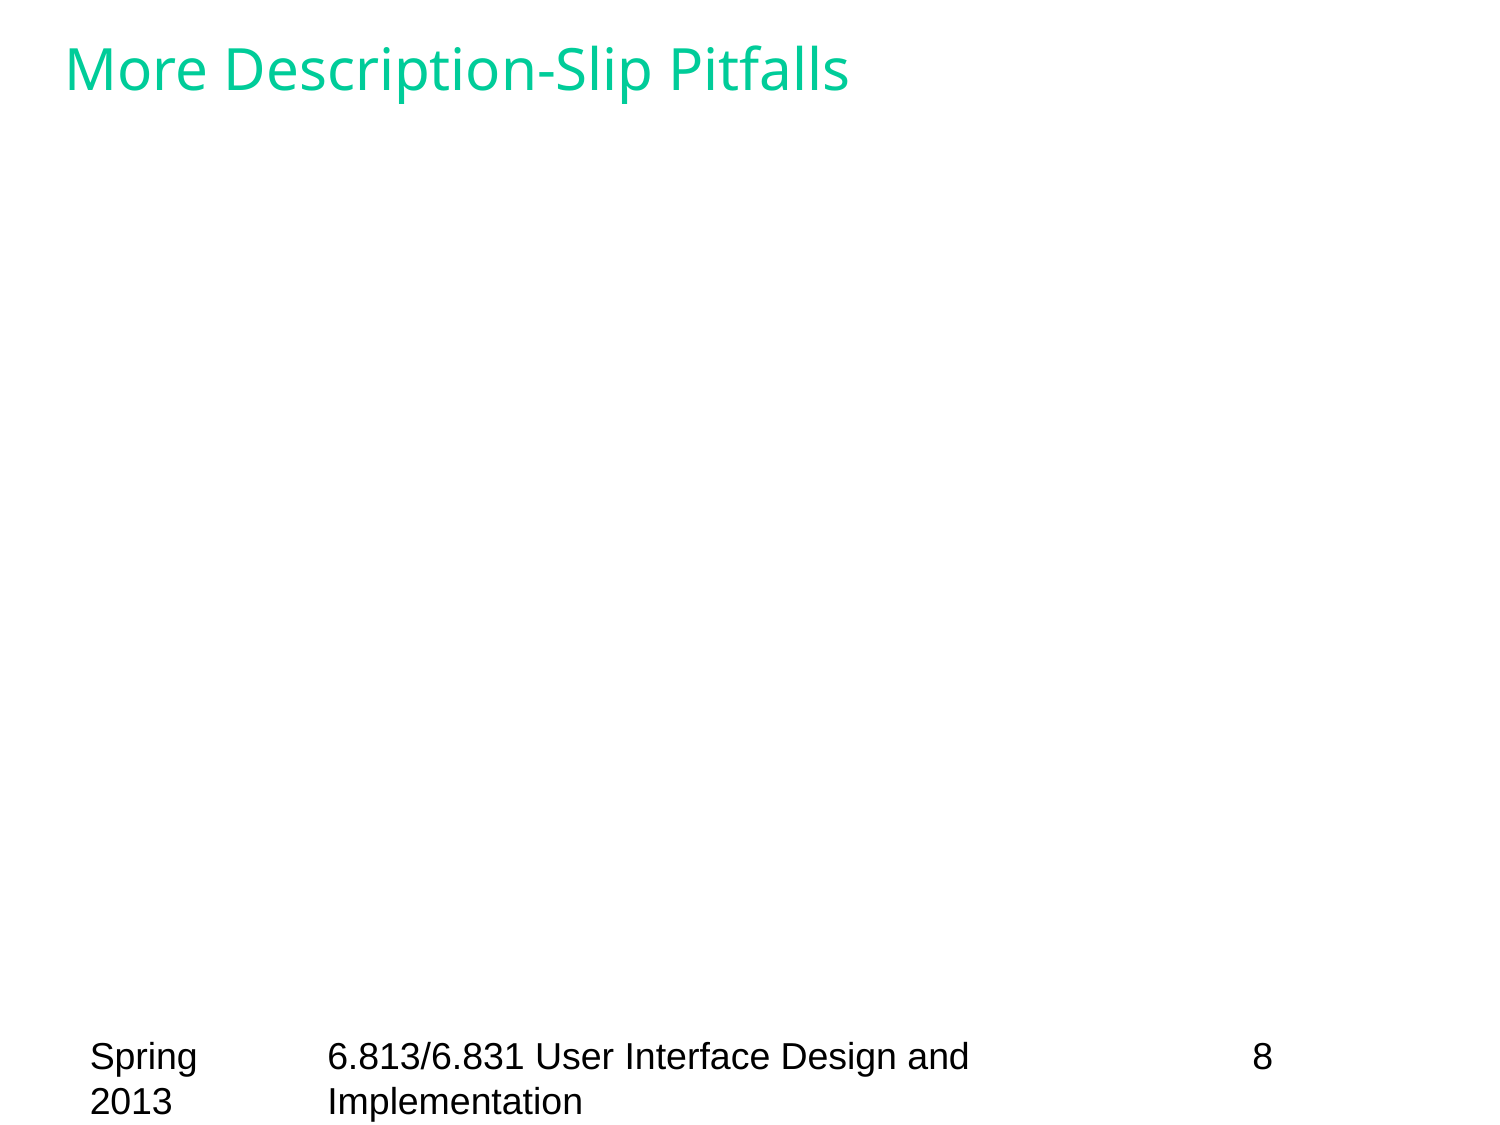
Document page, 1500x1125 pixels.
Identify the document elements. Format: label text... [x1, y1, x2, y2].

title More Description-Slip Pitfalls [50, 24, 1438, 150]
slide_number <number> [1237, 1024, 1425, 1103]
slide_number Spring 2013 [75, 1024, 300, 1103]
footer 6.813/6.831 User Interface Design and Implementation [312, 1024, 1225, 1103]
